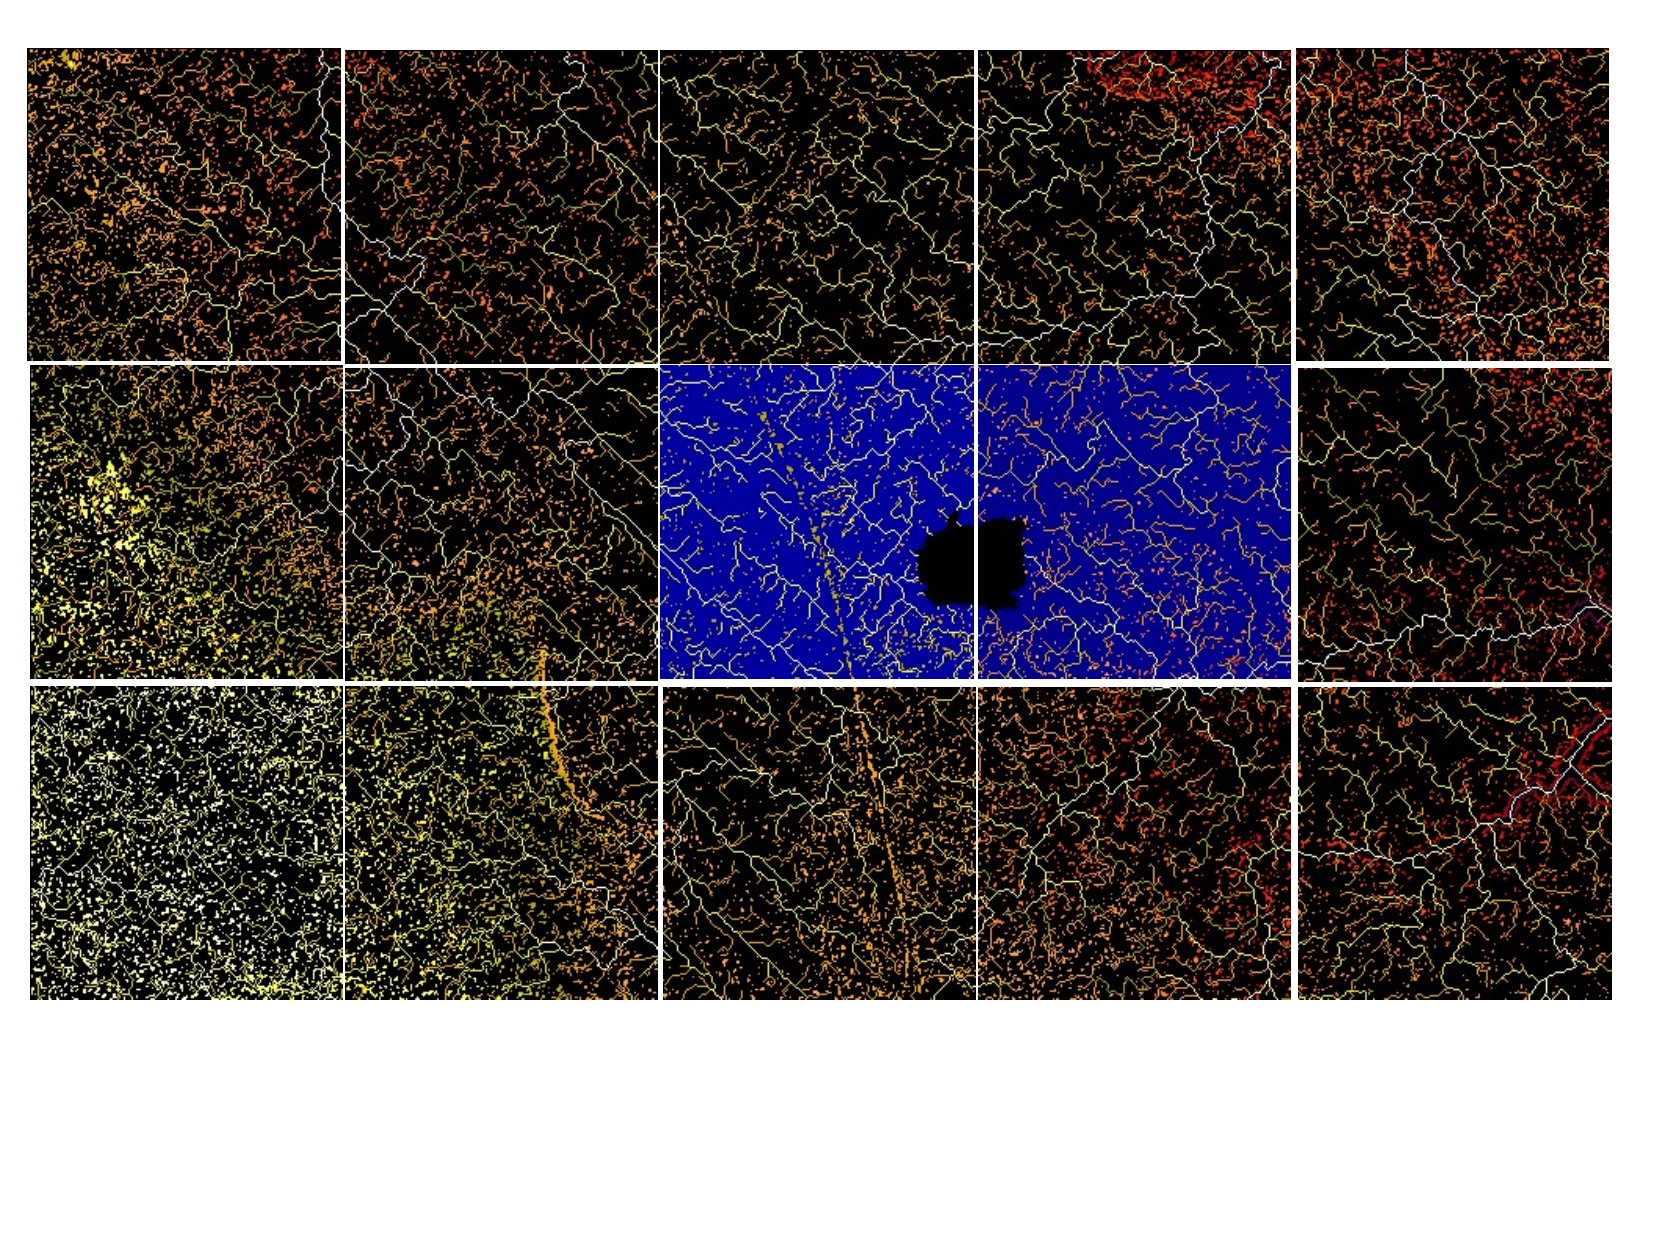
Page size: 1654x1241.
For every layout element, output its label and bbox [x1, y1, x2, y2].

picture [660, 365, 974, 679]
picture [30, 686, 343, 1000]
picture [27, 48, 341, 361]
picture [1296, 48, 1609, 361]
picture [660, 50, 974, 364]
picture [978, 365, 1291, 679]
picture [345, 50, 658, 364]
picture [1298, 687, 1612, 1000]
picture [345, 368, 658, 681]
picture [978, 50, 1291, 364]
picture [1298, 368, 1612, 682]
picture [30, 365, 343, 679]
picture [663, 687, 976, 1000]
picture [978, 687, 1291, 1000]
picture [345, 686, 658, 1000]
